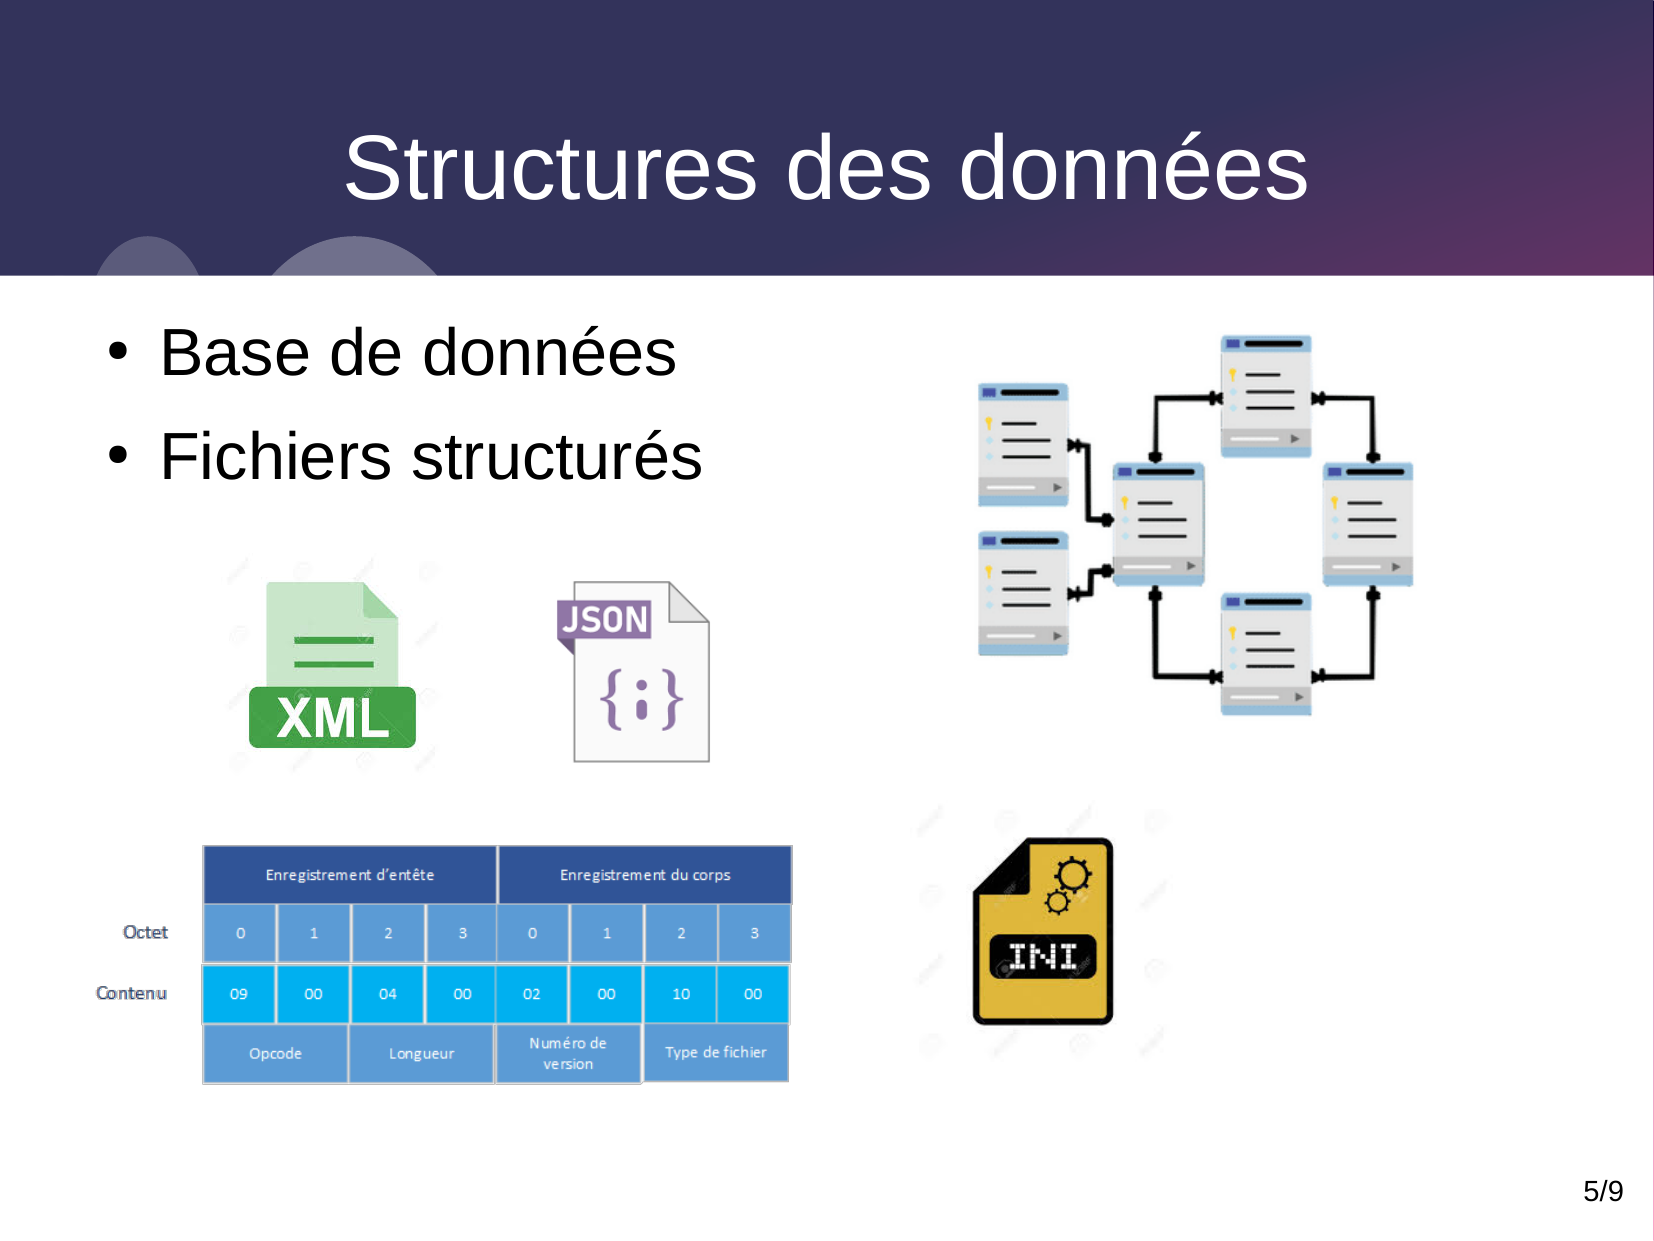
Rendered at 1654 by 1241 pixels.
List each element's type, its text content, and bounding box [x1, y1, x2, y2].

picture [797, 299, 1595, 753]
list Base de données Fichiers structurés [88, 314, 1565, 1103]
picture [221, 553, 443, 776]
picture [910, 800, 1174, 1063]
picture [487, 568, 780, 776]
picture [82, 844, 798, 1086]
title Structures des données [88, 59, 1565, 276]
